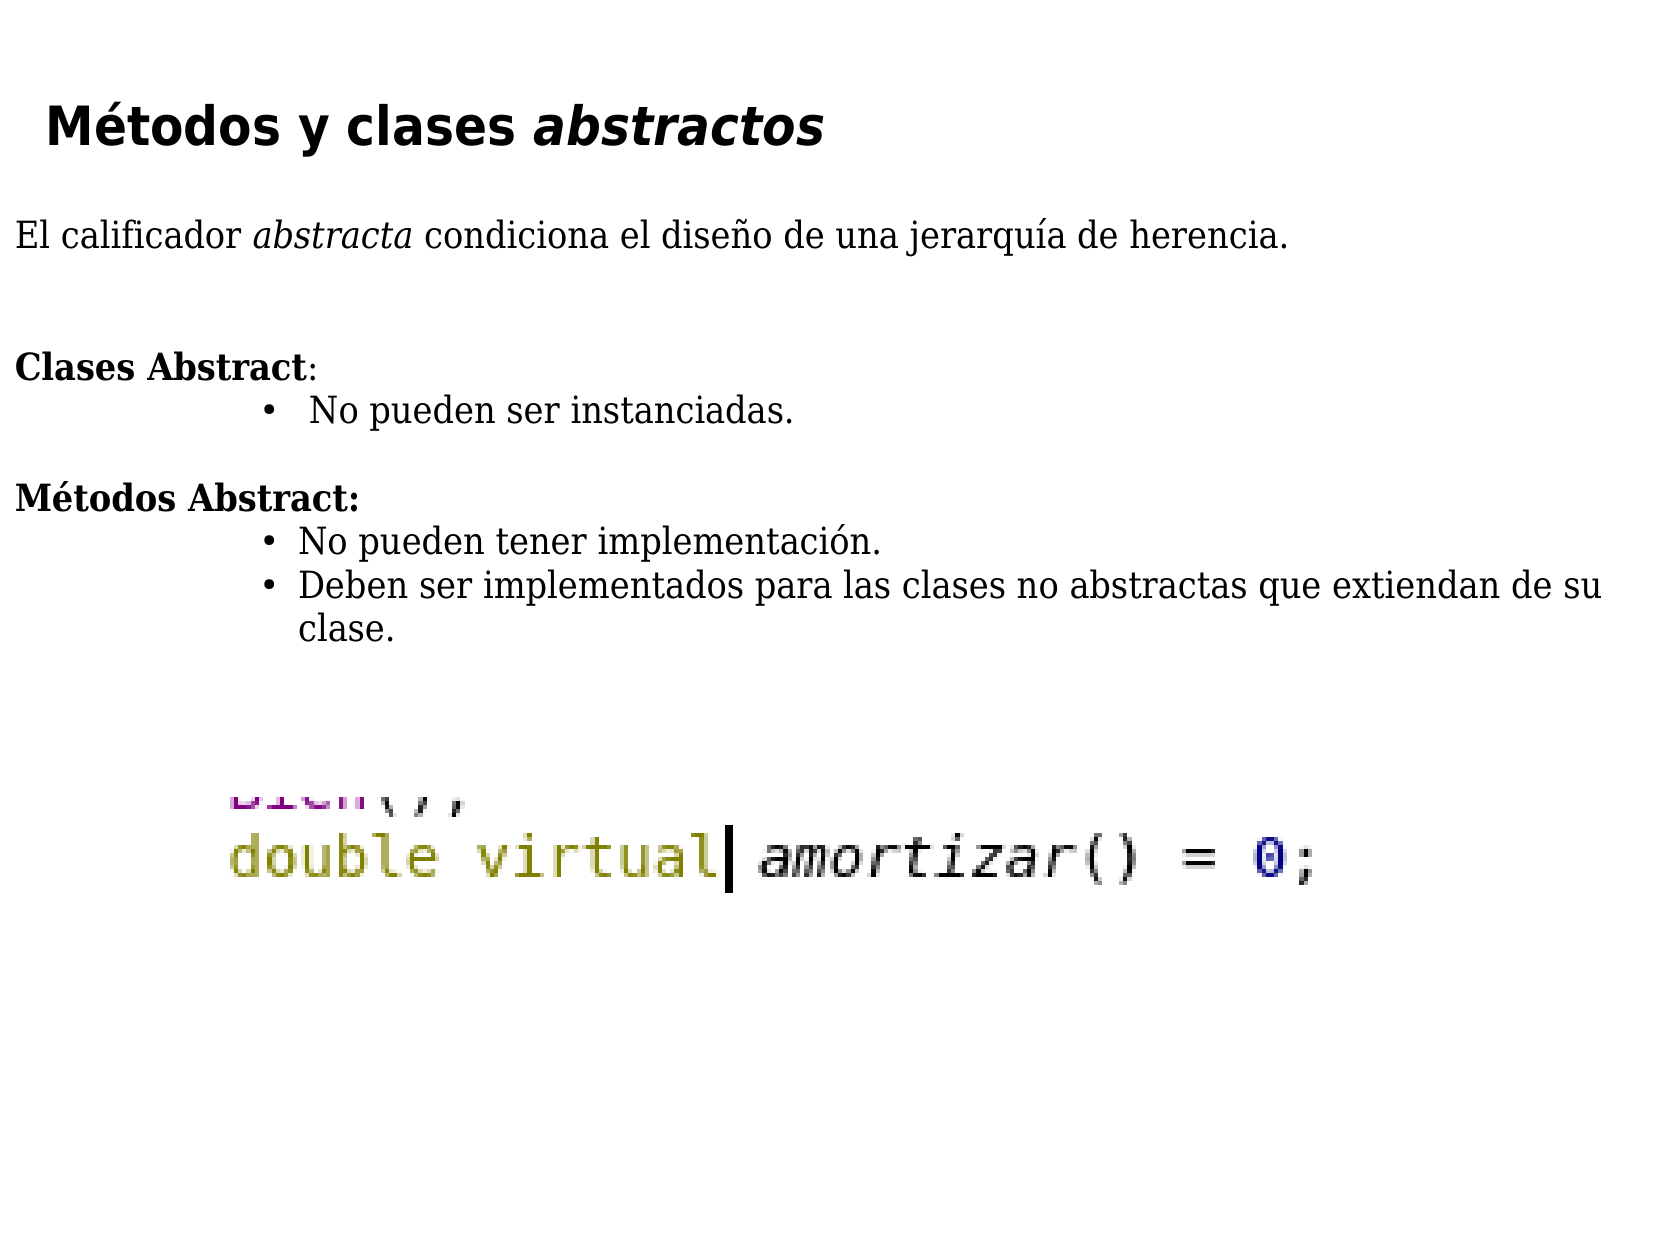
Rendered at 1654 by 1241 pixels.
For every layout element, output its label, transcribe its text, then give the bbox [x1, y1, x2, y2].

text_box Métodos y clases abstractos [30, 87, 1626, 166]
picture [163, 797, 1388, 943]
text_box El calificador abstracta condiciona el diseño de una jerarquía de herencia. Clases Abstract: No pueden ser instanciadas. Métodos Abstract: No pueden tener implementación. Deben ser implementados para las clases no abstractas que extiendan de su clase. [0, 206, 1654, 663]
